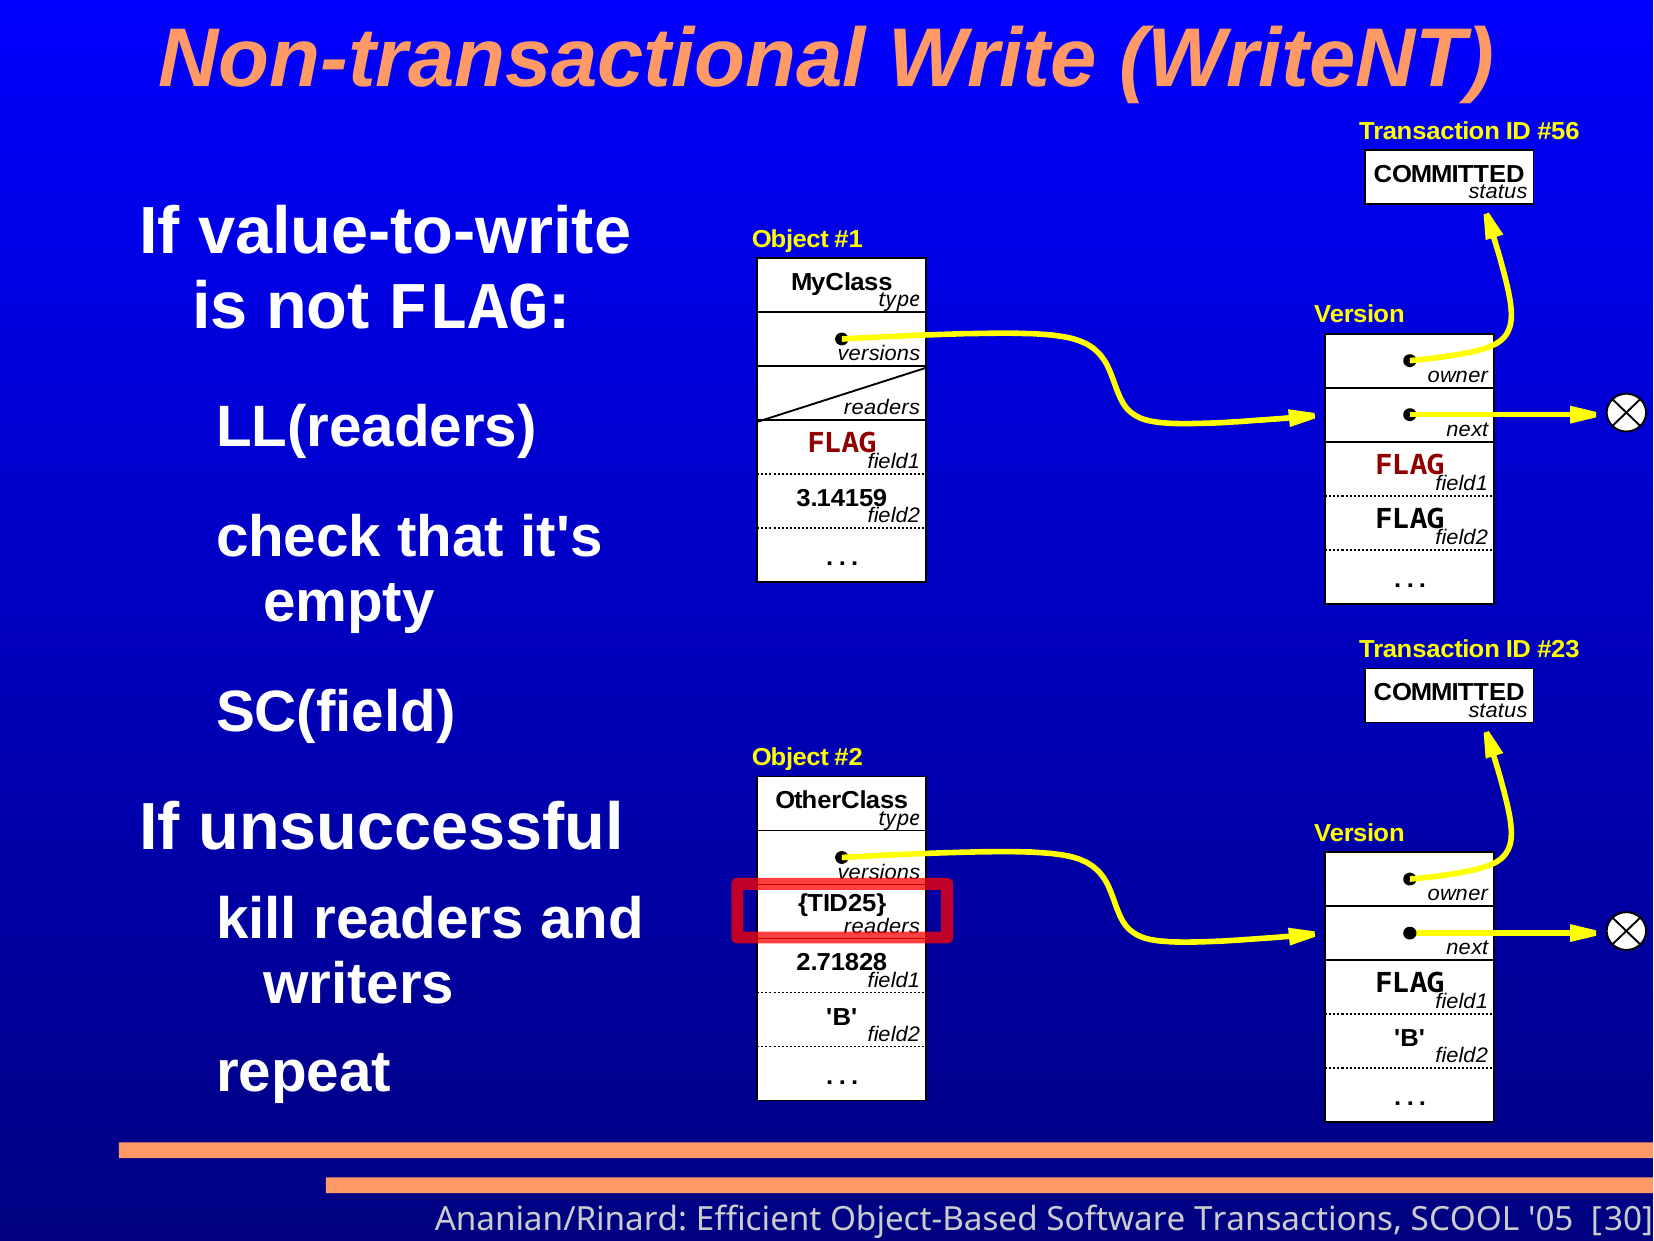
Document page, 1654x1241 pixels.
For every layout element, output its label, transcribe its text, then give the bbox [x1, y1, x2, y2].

title Non-transactional Write (WriteNT) [121, 0, 1534, 115]
picture [744, 890, 941, 931]
picture [743, 110, 1653, 1130]
list If value-to-write is not FLAG: LL(readers) check that it's empty SC(field) If unsuccessful kill readers and writers repeat [121, 193, 701, 1133]
